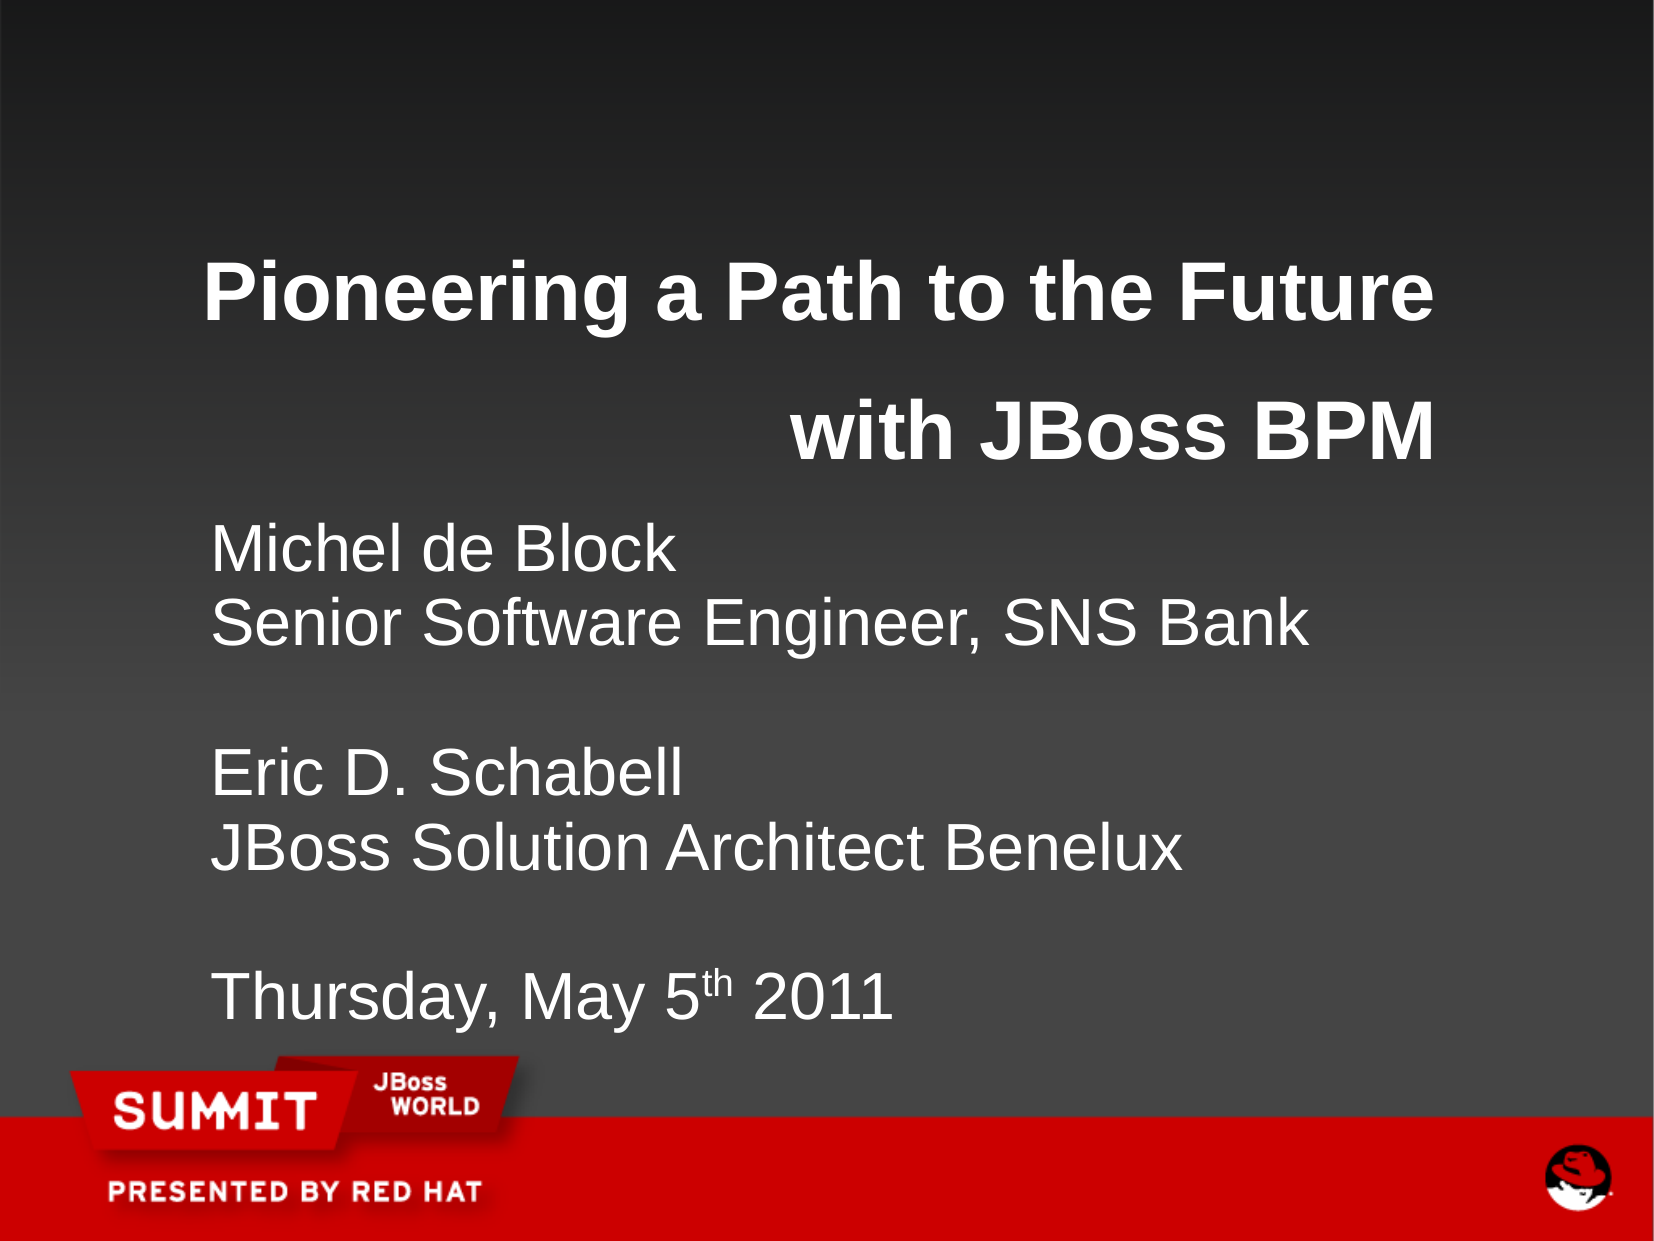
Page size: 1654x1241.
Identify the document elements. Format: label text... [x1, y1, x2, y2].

text_box Pioneering a Path to the Future with JBoss BPM [187, 191, 1538, 551]
text_box Michel de Block Senior Software Engineer, SNS Bank Eric D. Schabell JBoss Solution Architect Benelux Thursday, May 5th 2011 [195, 551, 1388, 1007]
picture [0, 0, 1654, 1241]
